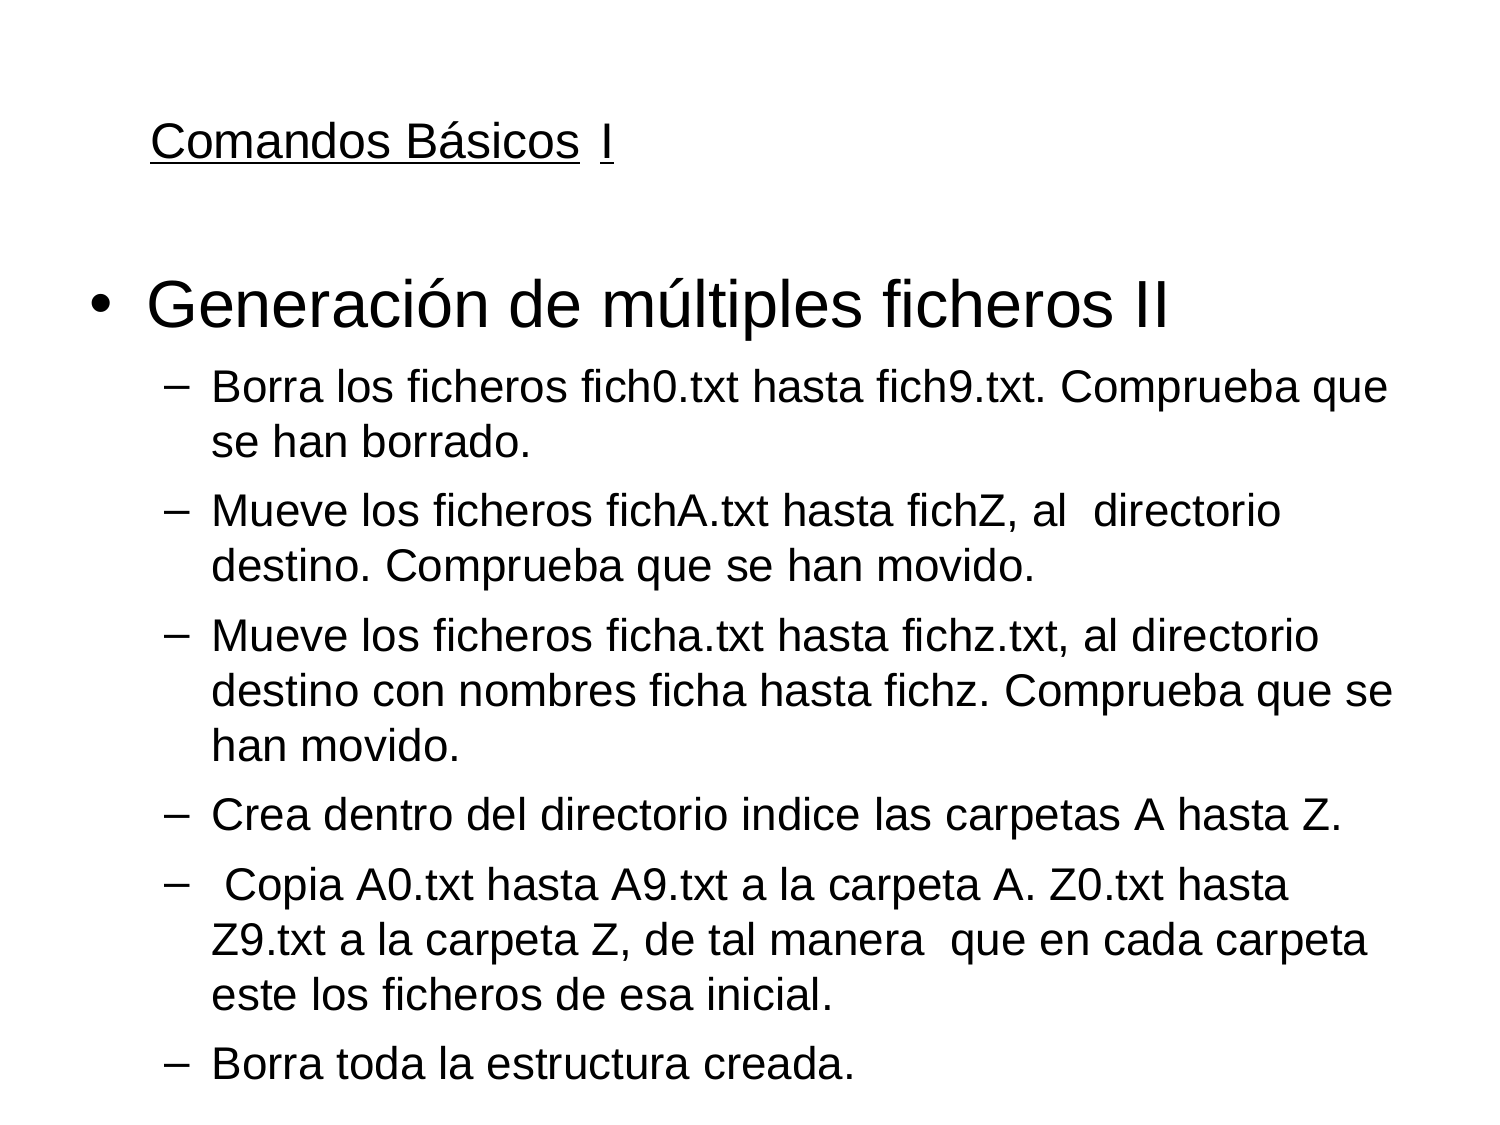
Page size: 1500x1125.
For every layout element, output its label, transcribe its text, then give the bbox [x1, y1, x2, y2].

title Comandos Básicos I [75, 45, 1426, 233]
list Generación de múltiples ficheros II Borra los ficheros fich0.txt hasta fich9.txt. Comprueba que se han borrado. Mueve los ficheros fichA.txt hasta fichZ, al directorio destino. Comprueba que se han movido. Mueve los ficheros ficha.txt hasta fichz.txt, al directorio destino con nombres ficha hasta fichz. Comprueba que se han movido. Crea dentro del directorio indice las carpetas A hasta Z. Copia A0.txt hasta A9.txt a la carpeta A. Z0.txt hasta Z9.txt a la carpeta Z, de tal manera que en cada carpeta este los ficheros de esa inicial. Borra toda la estructura creada. [75, 262, 1426, 1125]
